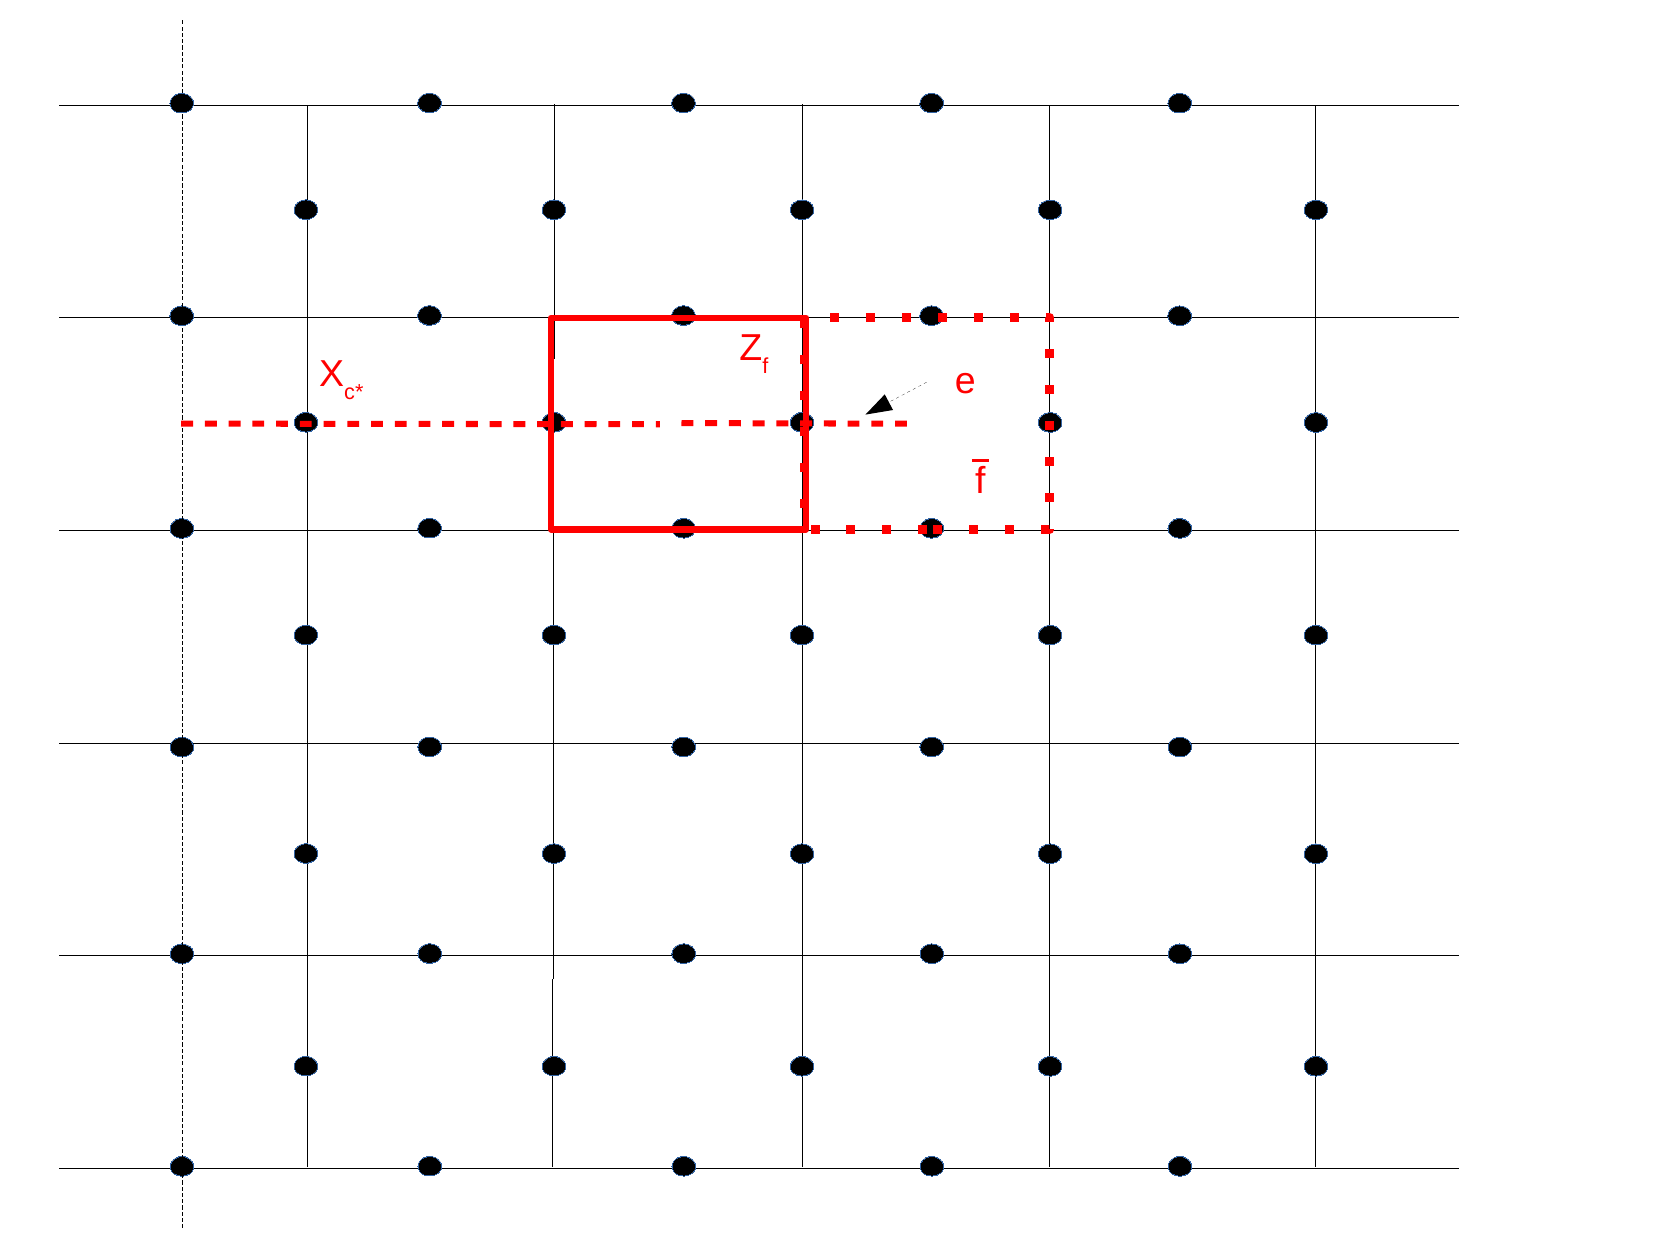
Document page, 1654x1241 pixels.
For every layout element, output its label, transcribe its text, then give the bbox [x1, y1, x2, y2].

text_box [294, 625, 318, 645]
text_box [170, 518, 194, 539]
text_box [672, 518, 696, 526]
text_box [1038, 1056, 1062, 1077]
text_box [790, 1056, 814, 1077]
text_box [542, 625, 566, 645]
text_box [1168, 1156, 1192, 1177]
text_box [417, 737, 442, 757]
text_box Xc* [304, 345, 454, 412]
text_box [294, 199, 318, 220]
text_box [417, 305, 442, 326]
text_box [919, 737, 944, 757]
text_box [671, 93, 696, 113]
text_box [1304, 1056, 1328, 1077]
text_box [673, 321, 694, 326]
text_box [294, 1056, 318, 1076]
text_box f [960, 452, 1110, 510]
text_box [170, 943, 194, 964]
text_box [671, 305, 696, 315]
text_box [790, 199, 814, 220]
text_box [170, 737, 194, 757]
text_box [1038, 843, 1062, 864]
text_box [671, 1156, 696, 1177]
text_box [1304, 625, 1328, 645]
text_box [790, 843, 814, 864]
text_box [417, 1156, 442, 1176]
text_box [417, 93, 442, 113]
text_box [673, 533, 694, 539]
text_box e [939, 352, 1090, 410]
text_box Zf [724, 319, 874, 386]
text_box [169, 305, 194, 326]
text_box [790, 625, 814, 645]
text_box [542, 413, 548, 421]
text_box [1168, 737, 1192, 757]
text_box [920, 1156, 944, 1177]
text_box [542, 843, 566, 864]
text_box [671, 737, 696, 757]
text_box [1168, 943, 1192, 964]
text_box [1167, 93, 1192, 113]
text_box [1038, 412, 1062, 433]
text_box [1038, 625, 1062, 645]
text_box [170, 1156, 194, 1177]
text_box [169, 93, 194, 113]
text_box [920, 518, 944, 539]
text_box [542, 199, 566, 220]
text_box [919, 93, 944, 113]
text_box [790, 412, 803, 432]
text_box [671, 943, 696, 964]
text_box [1304, 843, 1328, 864]
text_box [1167, 305, 1192, 326]
text_box [542, 1056, 566, 1076]
text_box [1167, 518, 1192, 539]
text_box [1304, 412, 1328, 433]
text_box [1038, 200, 1062, 220]
text_box [554, 412, 566, 433]
text_box [809, 414, 814, 426]
text_box [919, 305, 943, 326]
text_box [920, 943, 944, 964]
text_box [294, 412, 318, 433]
text_box [294, 843, 318, 864]
text_box [1304, 200, 1328, 220]
text_box [417, 943, 442, 964]
text_box [417, 518, 442, 538]
